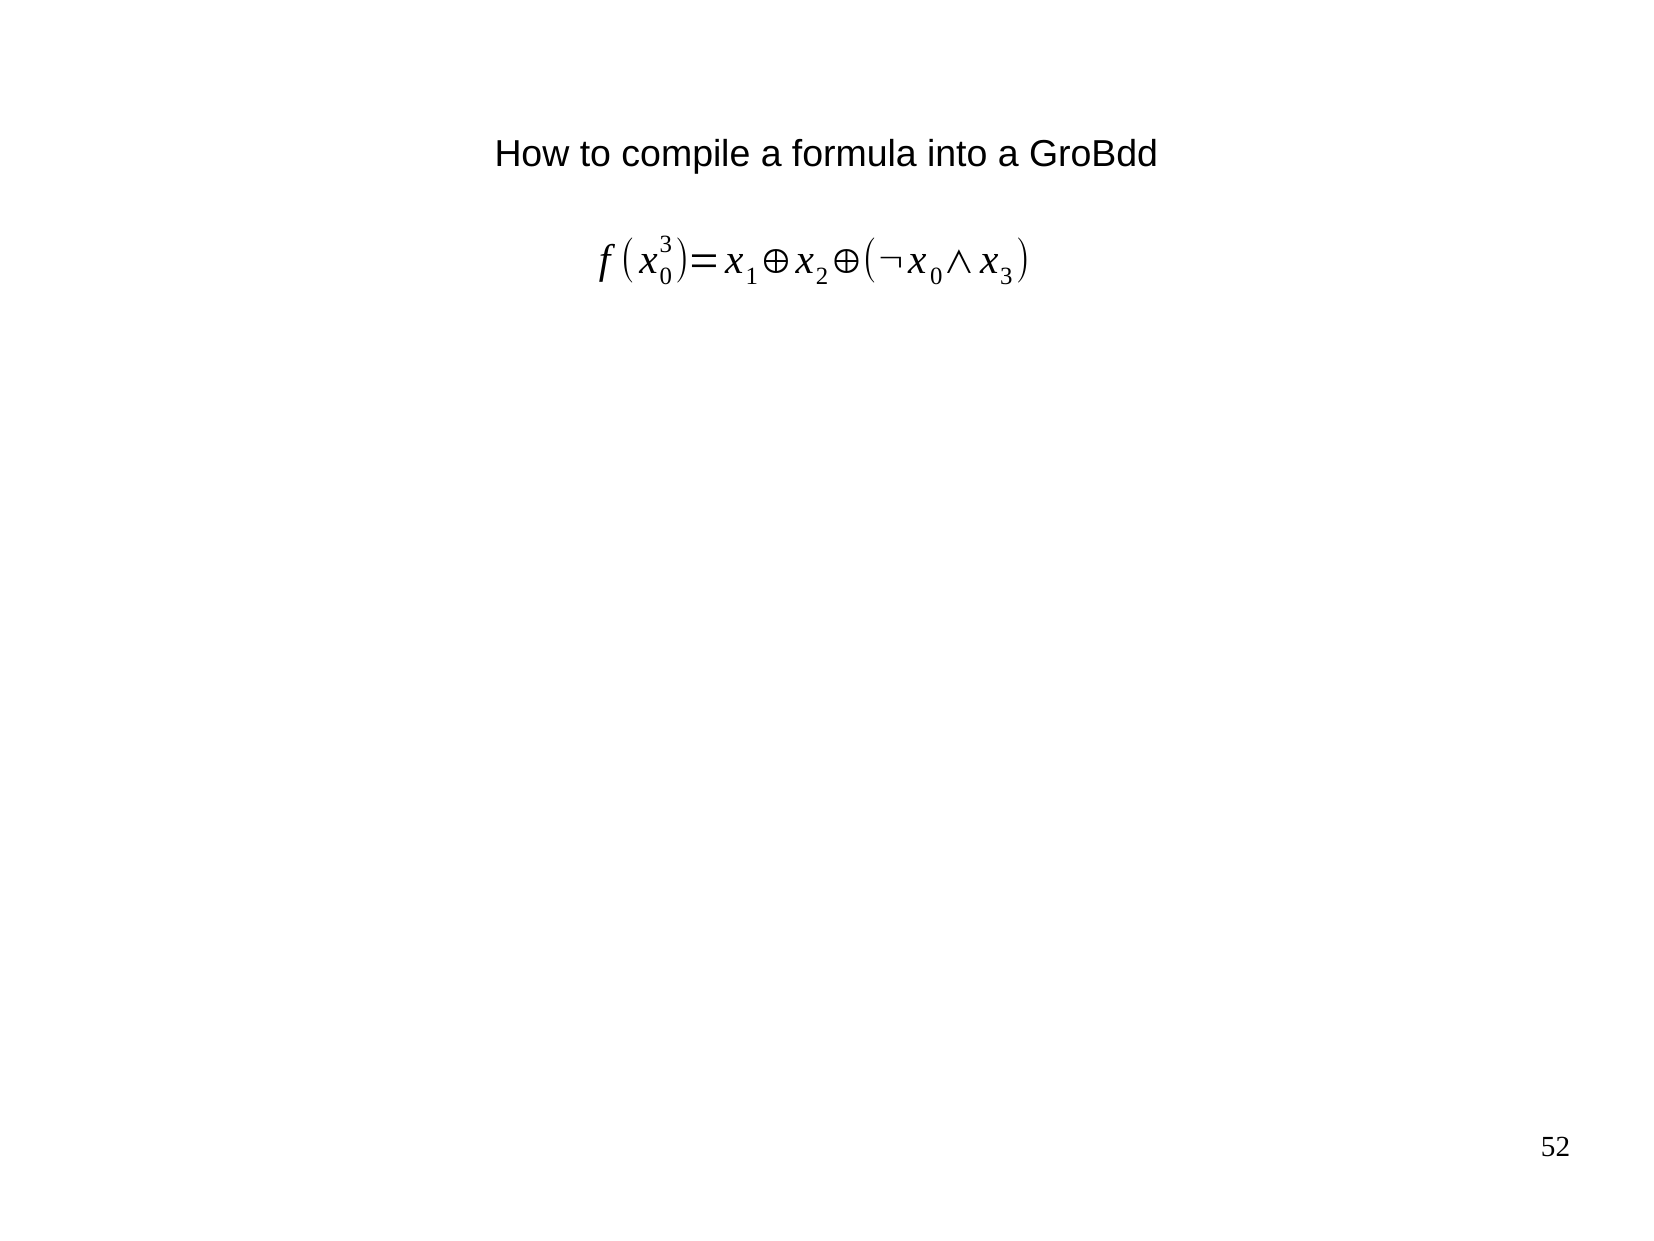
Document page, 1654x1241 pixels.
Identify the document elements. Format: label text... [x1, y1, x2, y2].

chart [590, 257, 1036, 289]
title How to compile a formula into a GroBdd [82, 49, 1571, 257]
